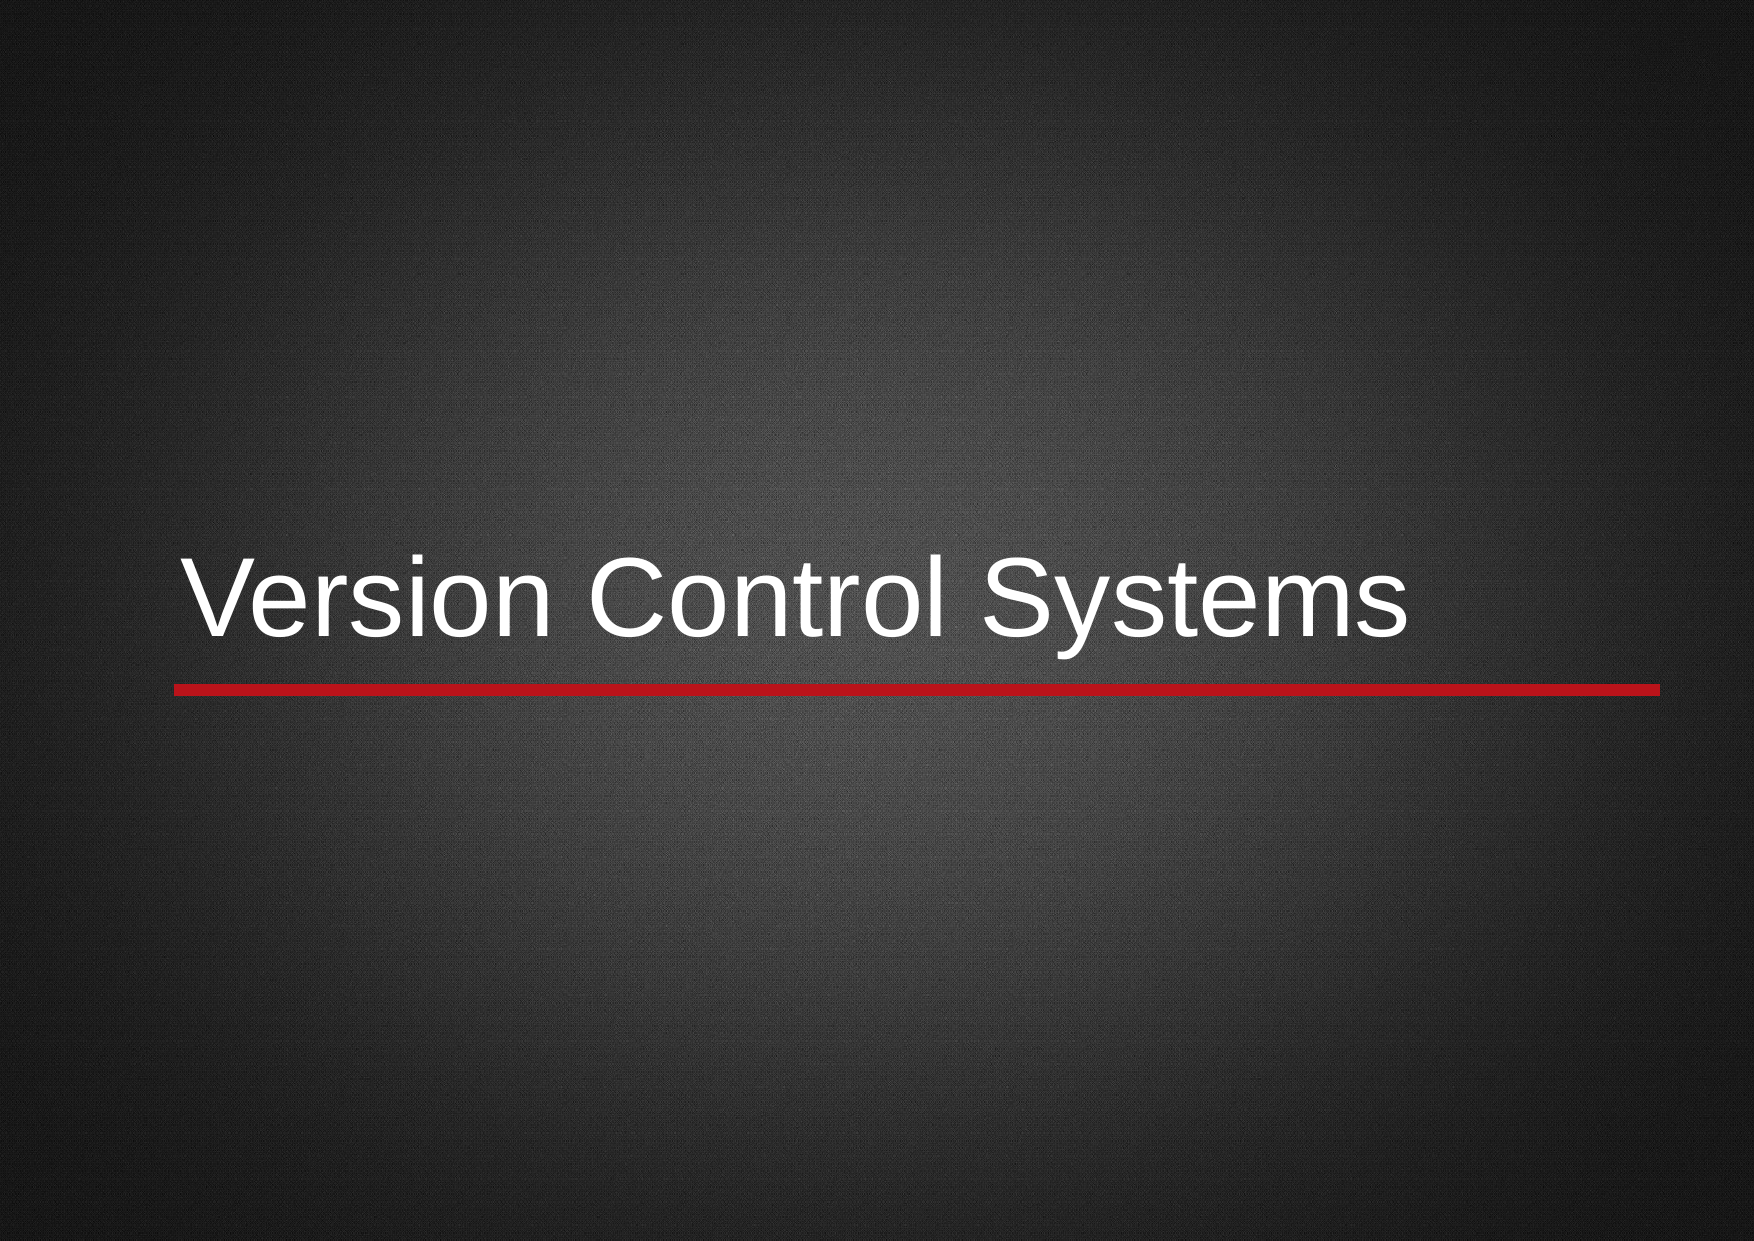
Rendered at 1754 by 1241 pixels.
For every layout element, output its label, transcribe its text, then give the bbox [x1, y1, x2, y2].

title Version Control Systems [180, 49, 1667, 661]
picture [0, 0, 1754, 1241]
